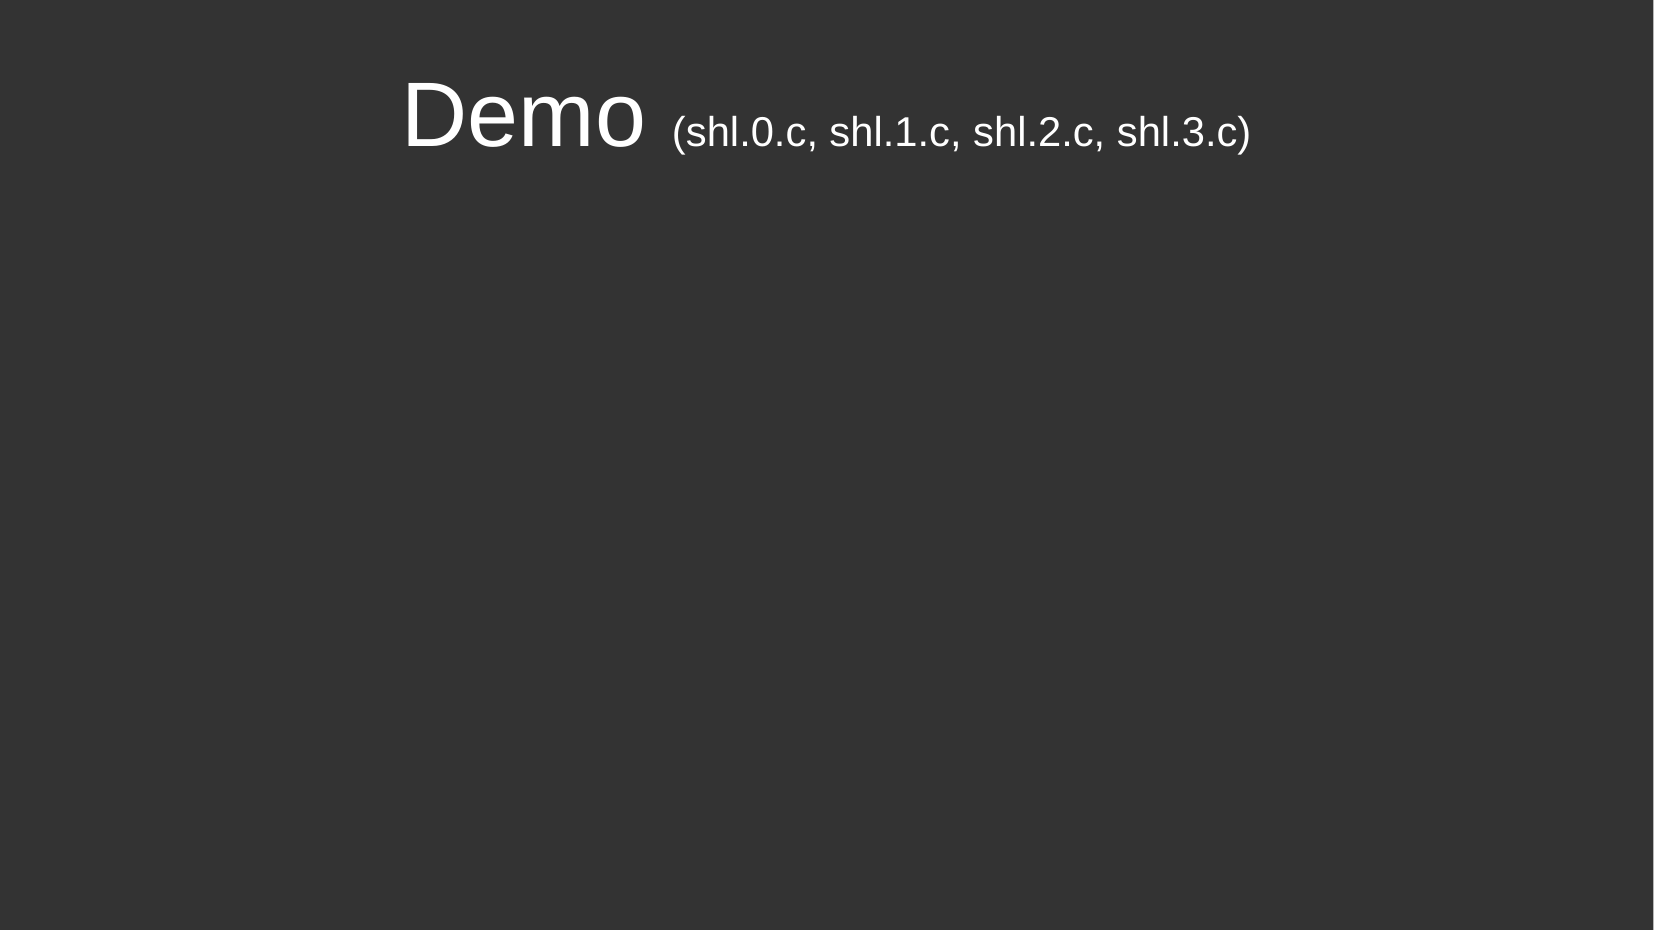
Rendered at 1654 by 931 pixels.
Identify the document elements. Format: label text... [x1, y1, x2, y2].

title Demo (shl.0.c, shl.1.c, shl.2.c, shl.3.c) [82, 37, 1571, 193]
